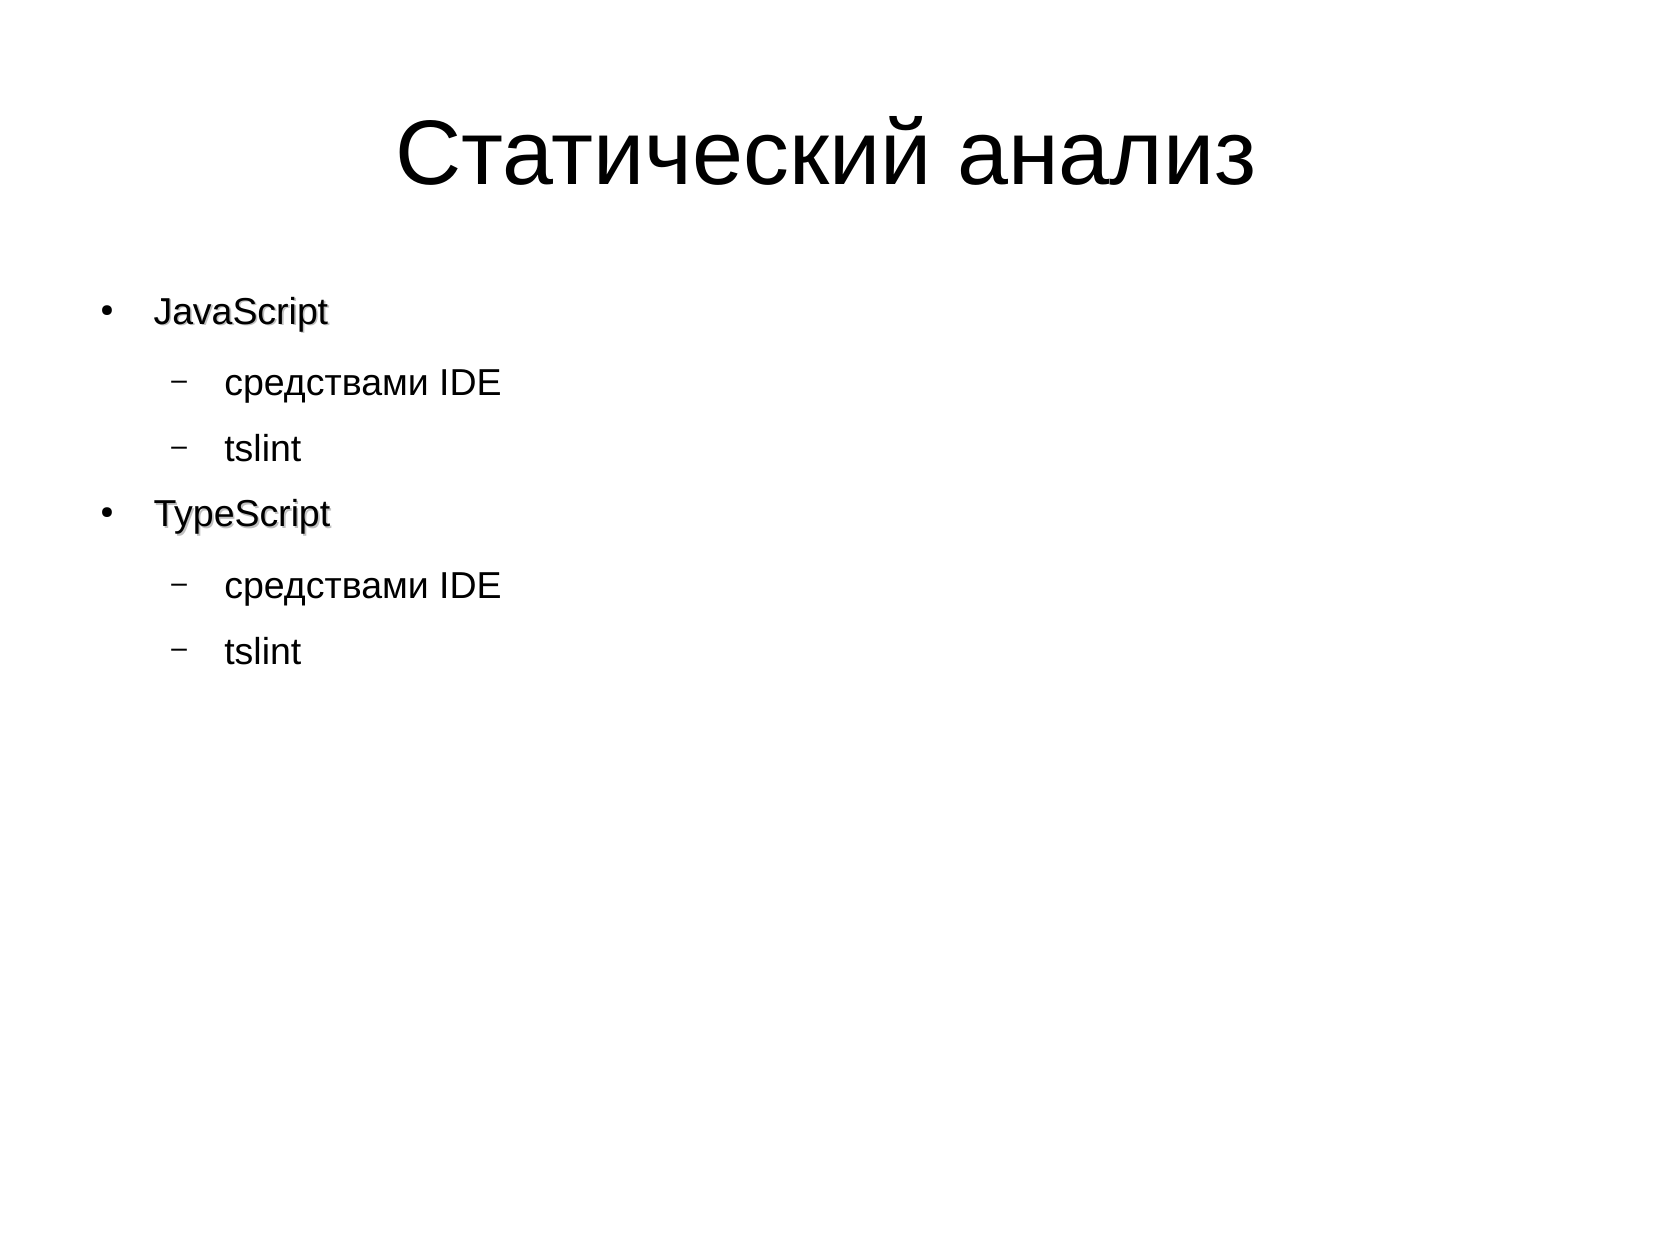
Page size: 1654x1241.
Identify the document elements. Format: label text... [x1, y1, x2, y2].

title Статический анализ [82, 49, 1571, 257]
list JavaScript средствами IDE tslint TypeScript средствами IDE tslint [82, 290, 1571, 1010]
